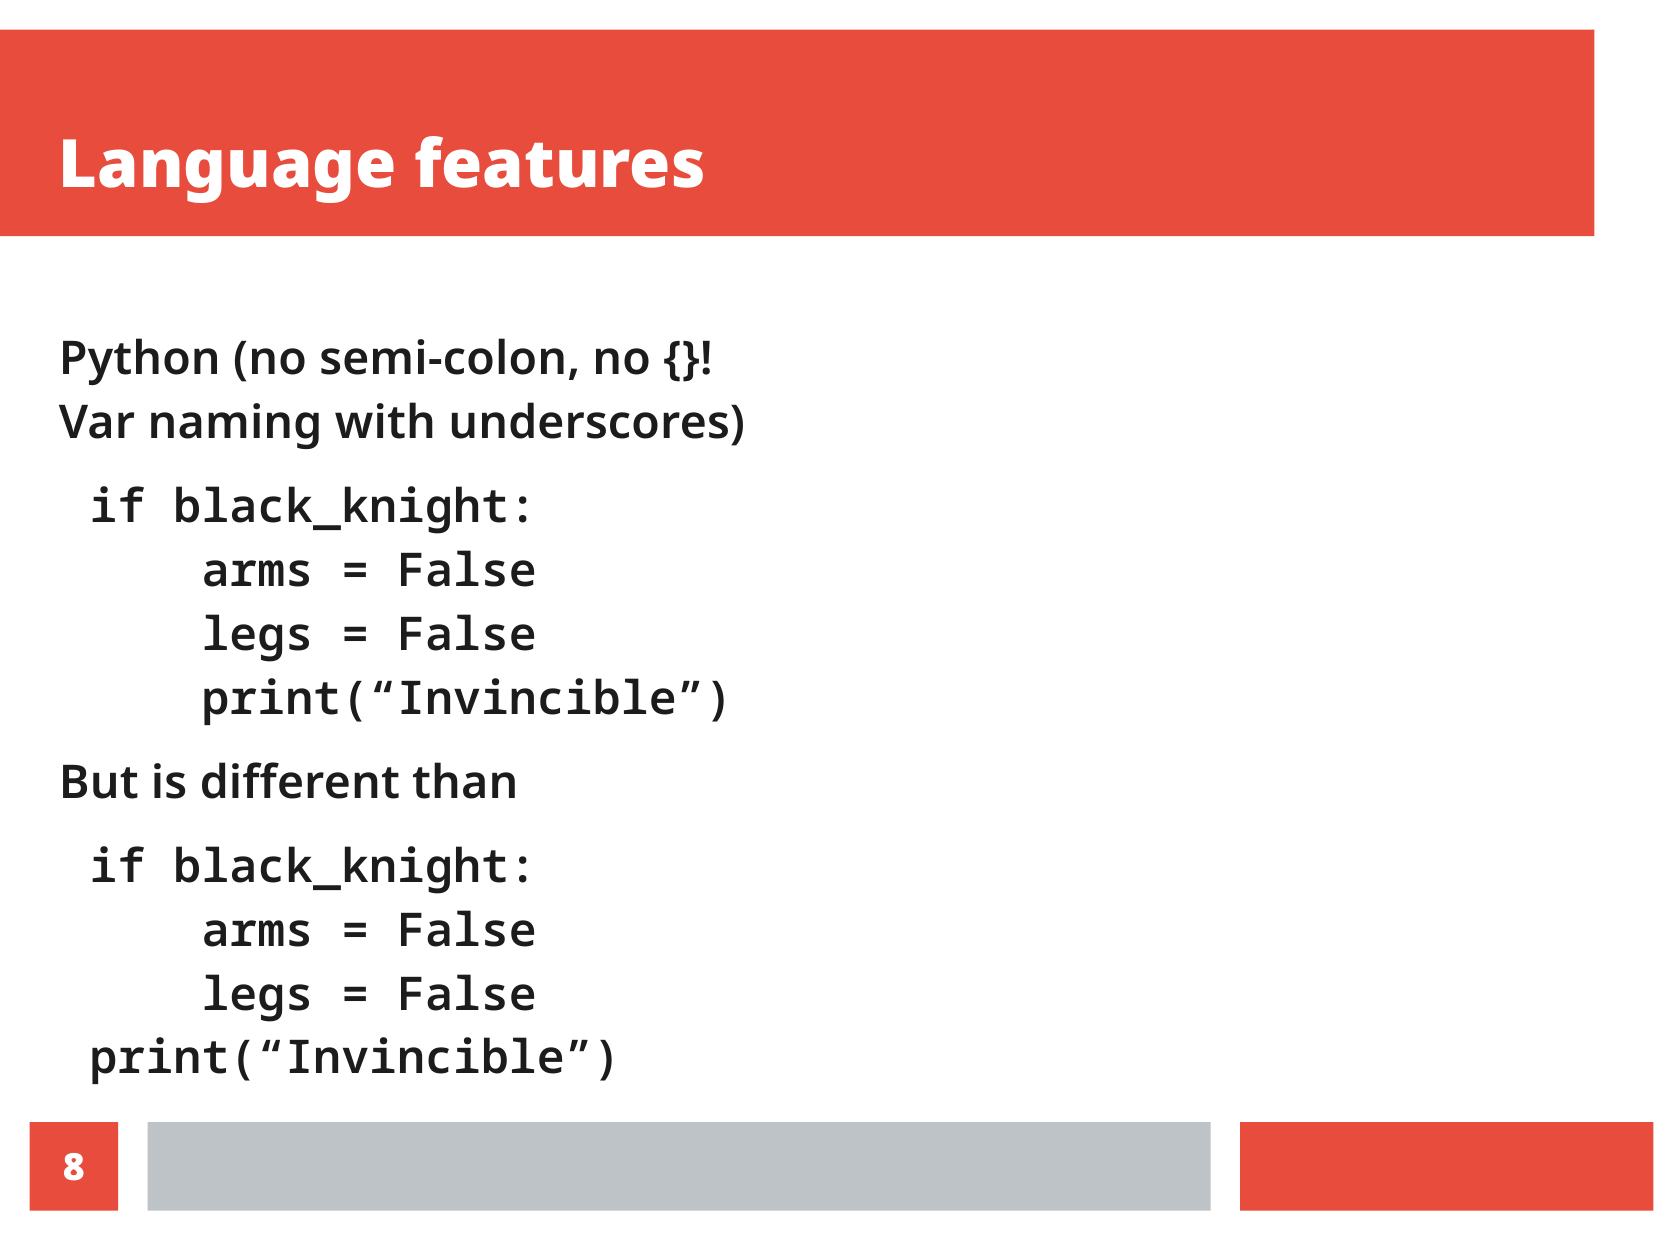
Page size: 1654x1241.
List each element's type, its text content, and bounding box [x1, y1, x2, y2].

list Python (no semi-colon, no {}! Var naming with underscores) if black_knight: arms = False legs = False print(“Invincible”) But is different than if black_knight: arms = False legs = False print(“Invincible”) [59, 324, 1565, 1093]
title Language features [59, 59, 1595, 207]
